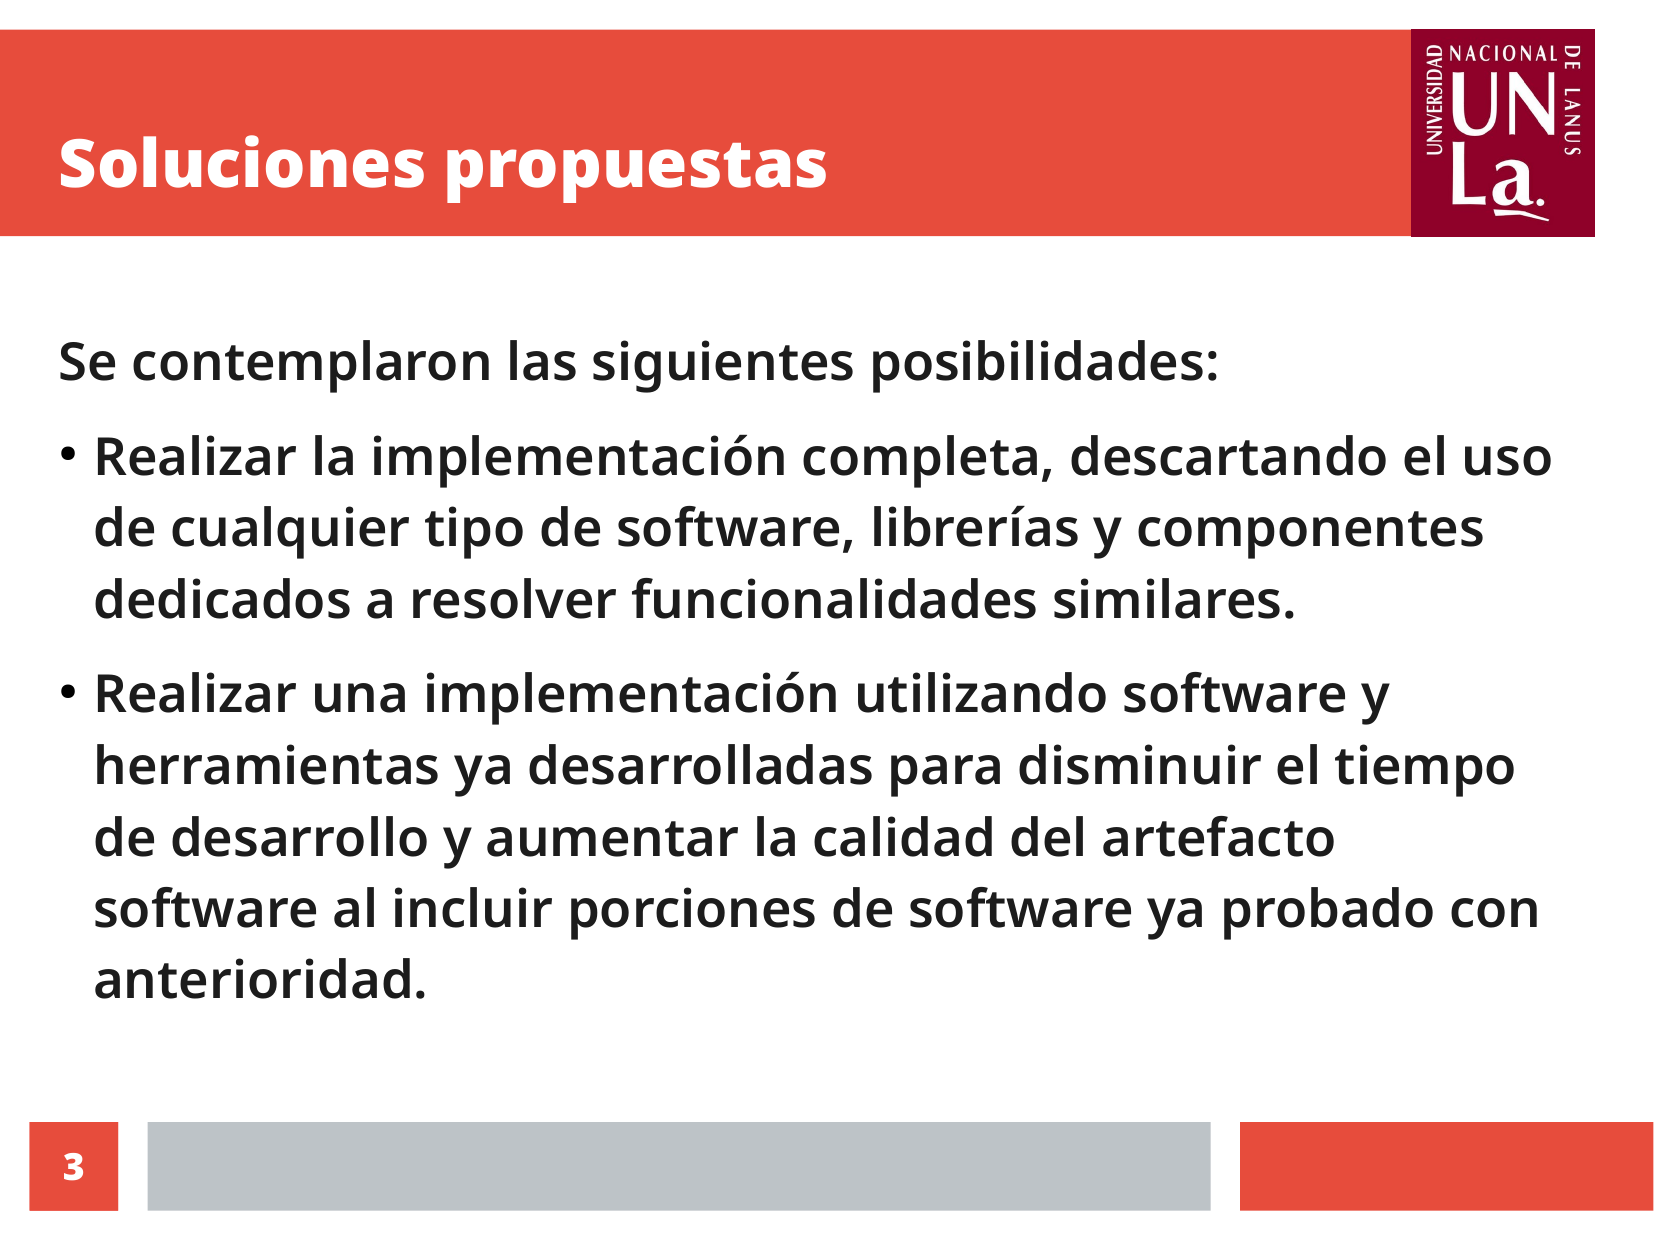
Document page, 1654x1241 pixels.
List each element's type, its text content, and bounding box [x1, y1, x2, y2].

title Soluciones propuestas [59, 59, 1411, 207]
picture [1411, 29, 1595, 237]
list Se contemplaron las siguientes posibilidades: Realizar la implementación completa, descartando el uso de cualquier tipo de software, librerías y componentes dedicados a resolver funcionalidades similares. Realizar una implementación utilizando software y herramientas ya desarrolladas para disminuir el tiempo de desarrollo y aumentar la calidad del artefacto software al incluir porciones de software ya probado con anterioridad. [59, 324, 1565, 1093]
